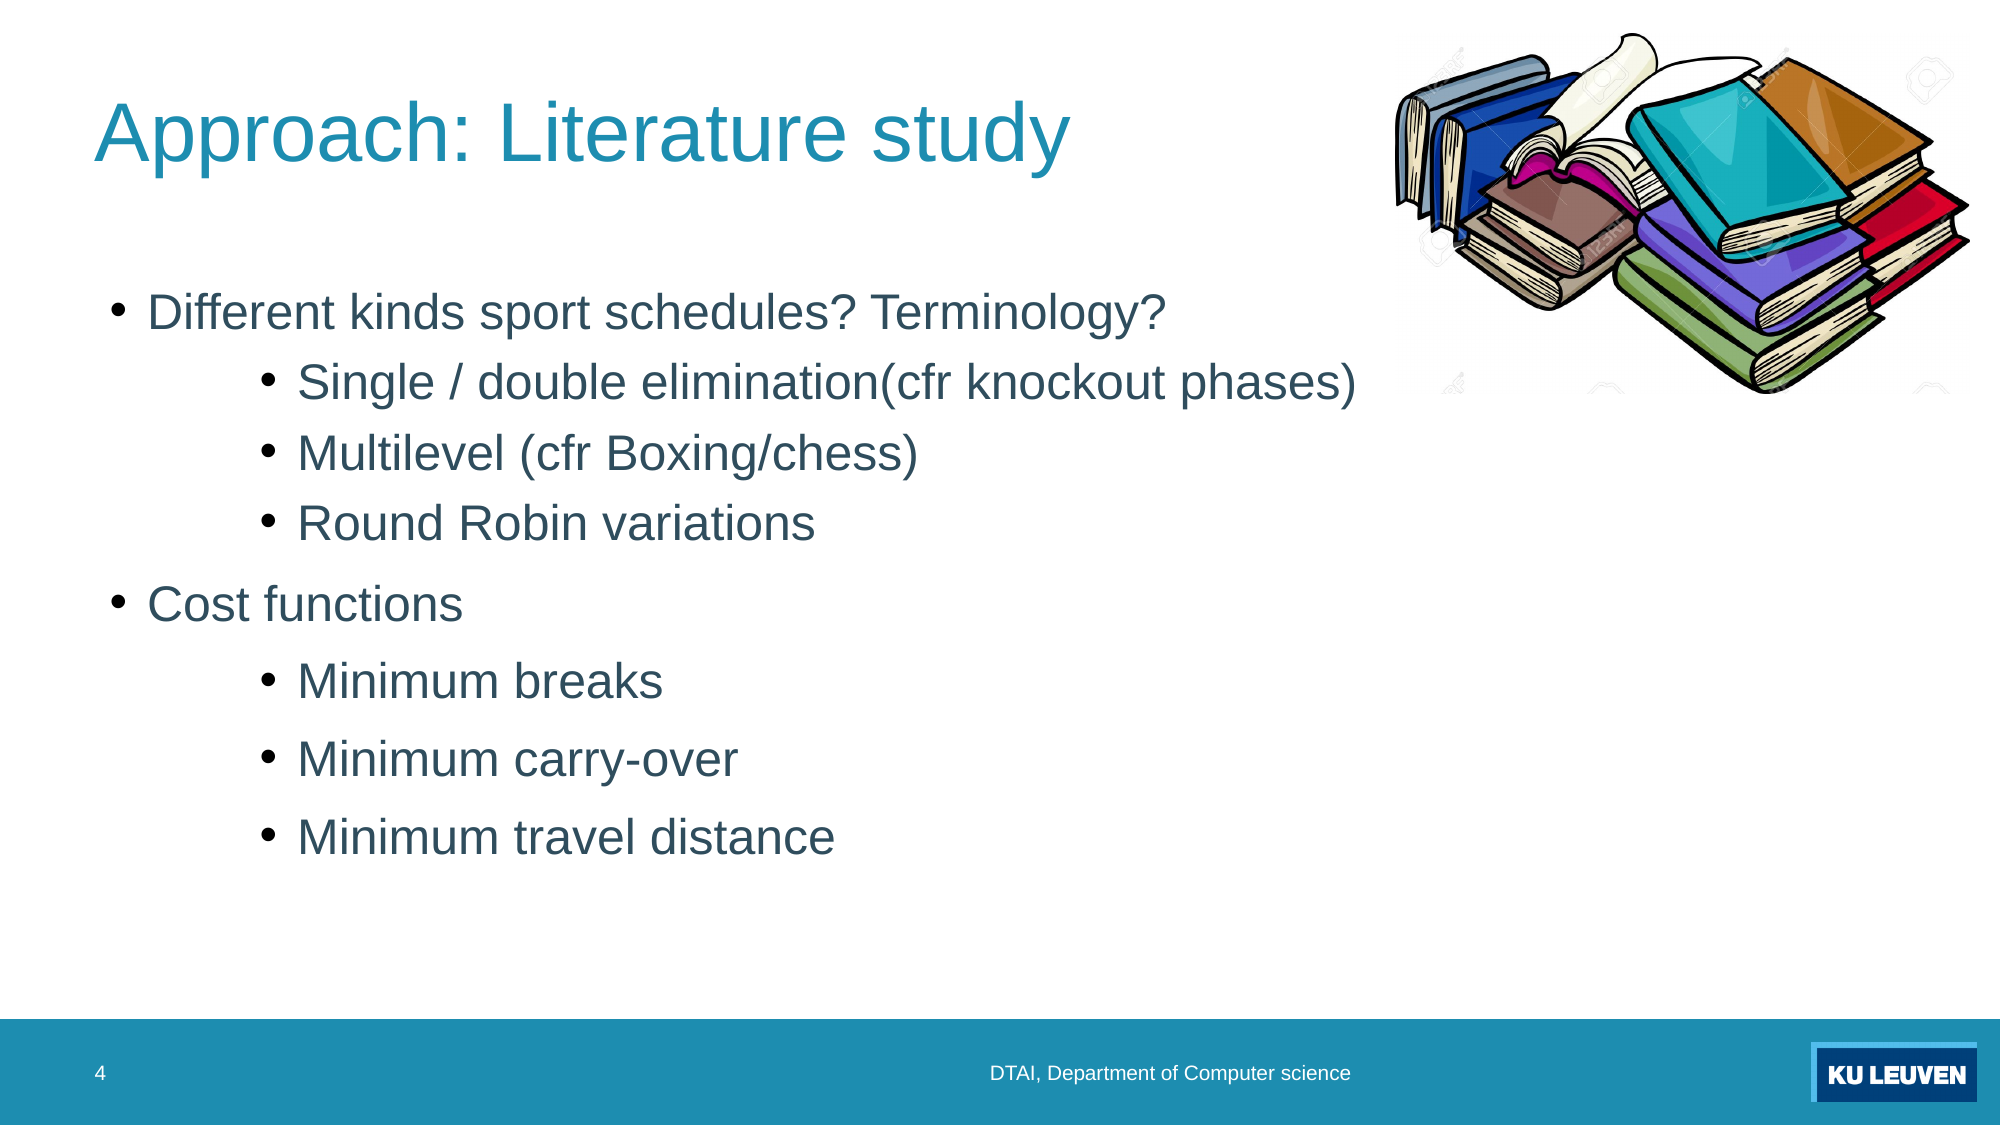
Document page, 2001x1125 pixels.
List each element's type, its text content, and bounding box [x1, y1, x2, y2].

text_box <number> [94, 1018, 201, 1125]
title Approach: Literature study [94, 33, 1906, 223]
picture [1811, 1042, 1977, 1102]
list Different kinds sport schedules? Terminology? Single / double elimination(cfr knockout phases) Multilevel (cfr Boxing/chess) Round Robin variations Cost functions Minimum breaks Minimum carry-over Minimum travel distance [94, 271, 1906, 1004]
text_box DTAI, Department of Computer science [989, 1018, 1809, 1125]
picture [1395, 33, 1970, 394]
